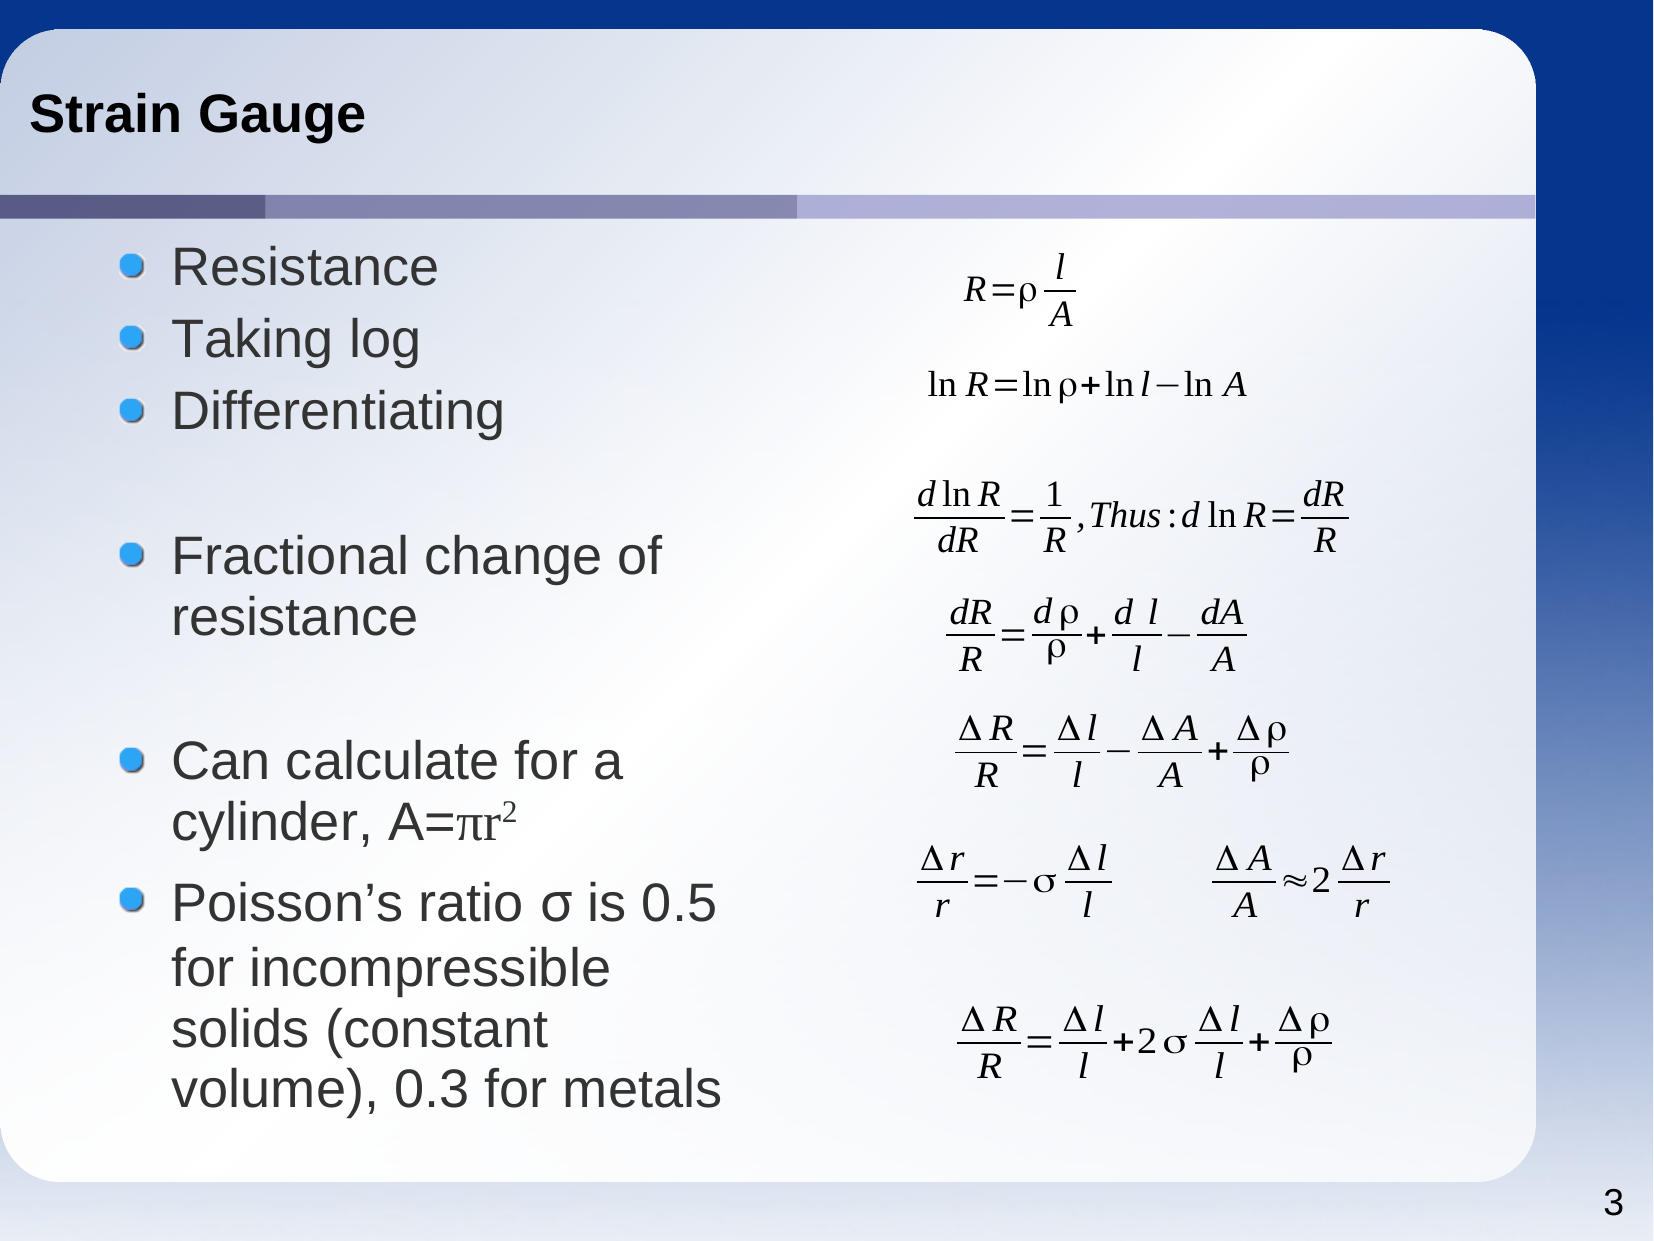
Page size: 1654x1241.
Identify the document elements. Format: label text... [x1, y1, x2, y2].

list Resistance Taking log Differentiating Fractional change of resistance Can calculate for a cylinder, A=πr2 Poisson’s ratio σ is 0.5 for incompressible solids (constant volume), 0.3 for metals [29, 236, 750, 1152]
chart [956, 246, 1085, 335]
chart [908, 837, 1120, 926]
chart [906, 473, 1357, 562]
chart [1203, 837, 1397, 926]
title Strain Gauge [29, 49, 1506, 178]
chart [938, 591, 1256, 680]
chart [946, 707, 1298, 796]
chart [948, 998, 1341, 1087]
picture [0, 0, 1654, 1241]
chart [921, 364, 1255, 407]
